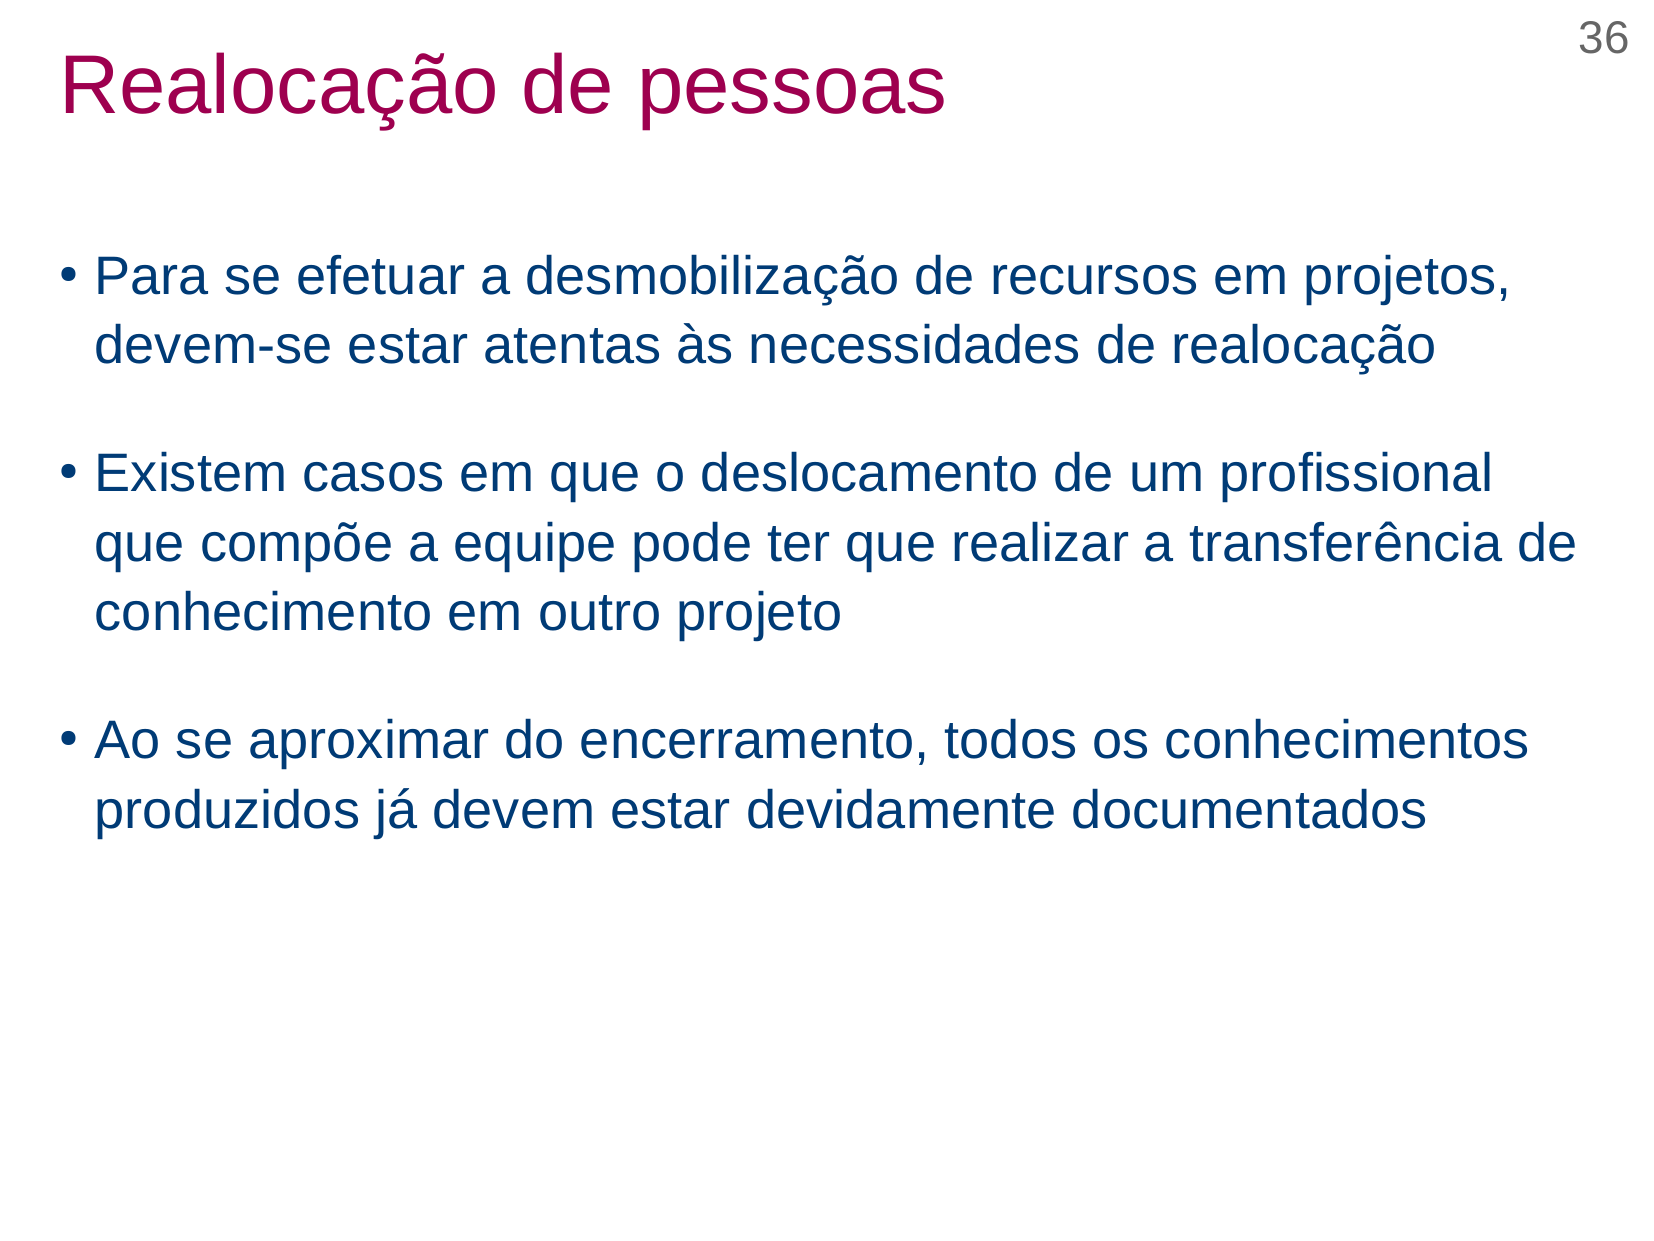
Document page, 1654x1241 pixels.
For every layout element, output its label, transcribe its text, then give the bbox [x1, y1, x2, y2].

title Realocação de pessoas [59, 29, 1595, 148]
list Para se efetuar a desmobilização de recursos em projetos, devem-se estar atentas às necessidades de realocação Existem casos em que o deslocamento de um profissional que compõe a equipe pode ter que realizar a transferência de conhecimento em outro projeto Ao se aproximar do encerramento, todos os conhecimentos produzidos já devem estar devidamente documentados [59, 236, 1595, 1211]
